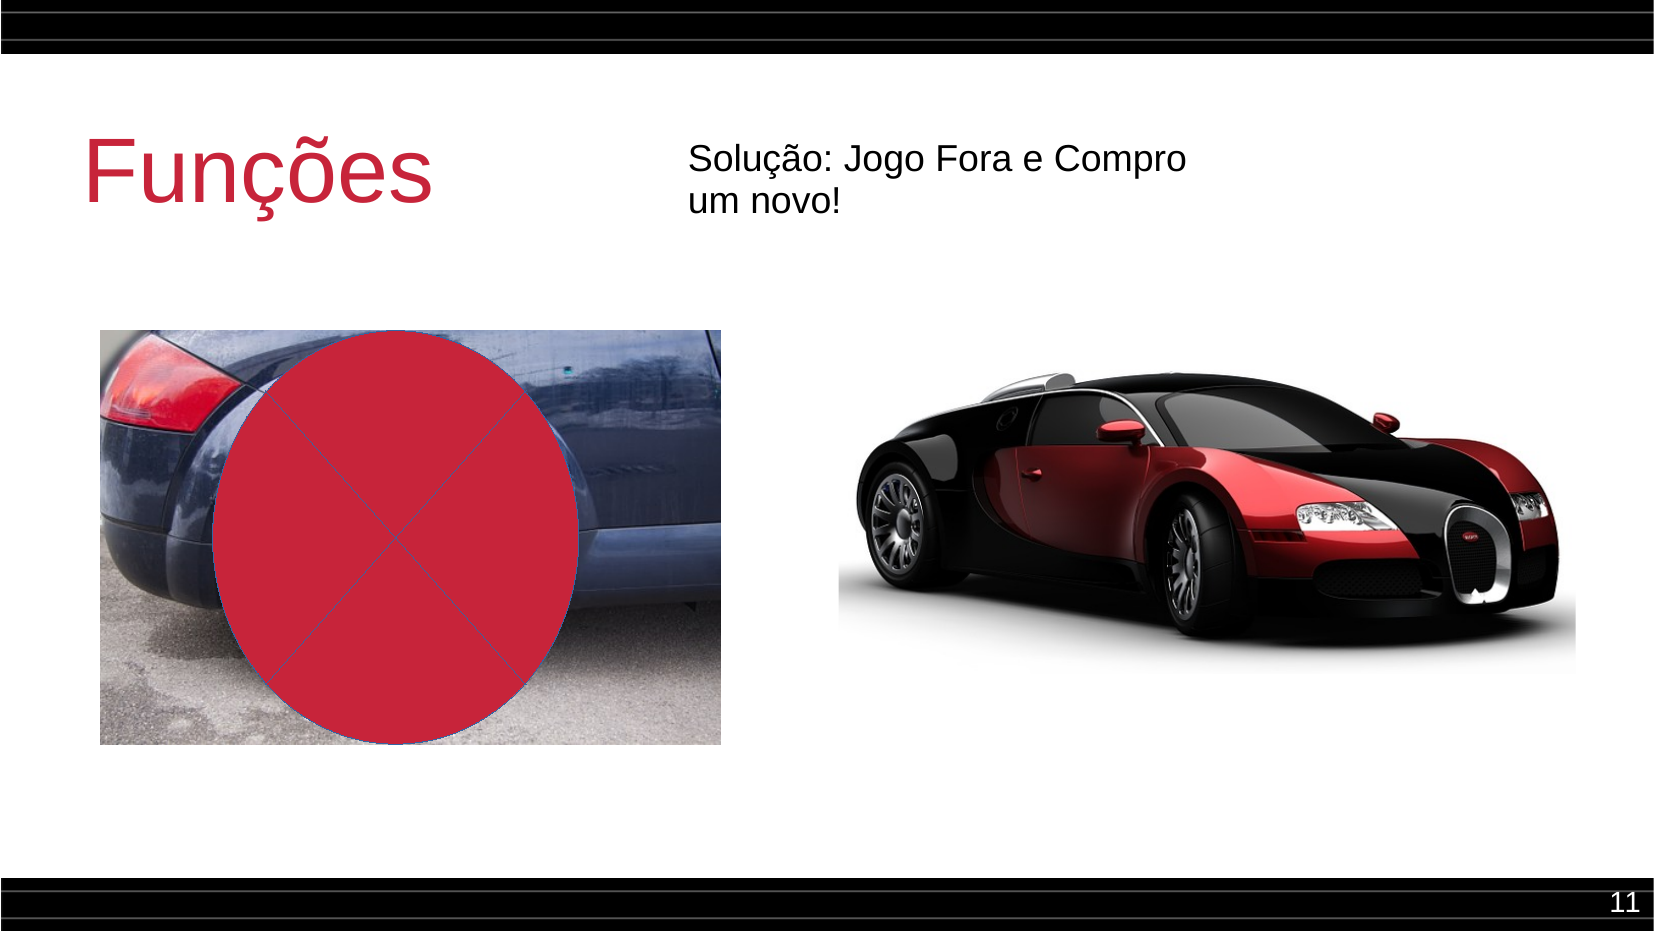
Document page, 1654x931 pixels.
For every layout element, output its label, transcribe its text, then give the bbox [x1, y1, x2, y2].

title Funções [82, 92, 1571, 249]
picture [838, 343, 1576, 674]
picture [100, 330, 388, 745]
picture [1, 878, 1654, 931]
picture [1, 0, 1654, 54]
text_box Solução: Jogo Fora e Compro um novo! [673, 129, 1217, 229]
text_box [212, 330, 579, 745]
picture [403, 330, 721, 745]
